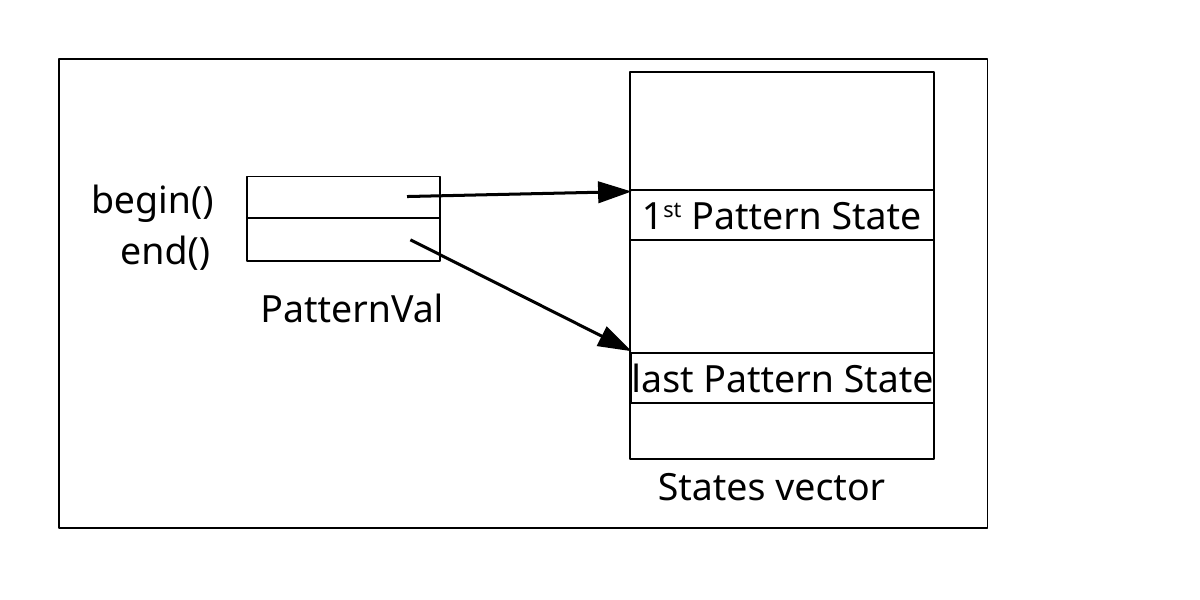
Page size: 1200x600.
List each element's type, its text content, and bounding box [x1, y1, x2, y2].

text_box last Pattern State [631, 352, 934, 403]
text_box States vector [643, 452, 883, 513]
text_box begin() end() [76, 166, 230, 272]
text_box PatternVal [245, 274, 442, 335]
text_box 1st Pattern State [629, 189, 934, 240]
